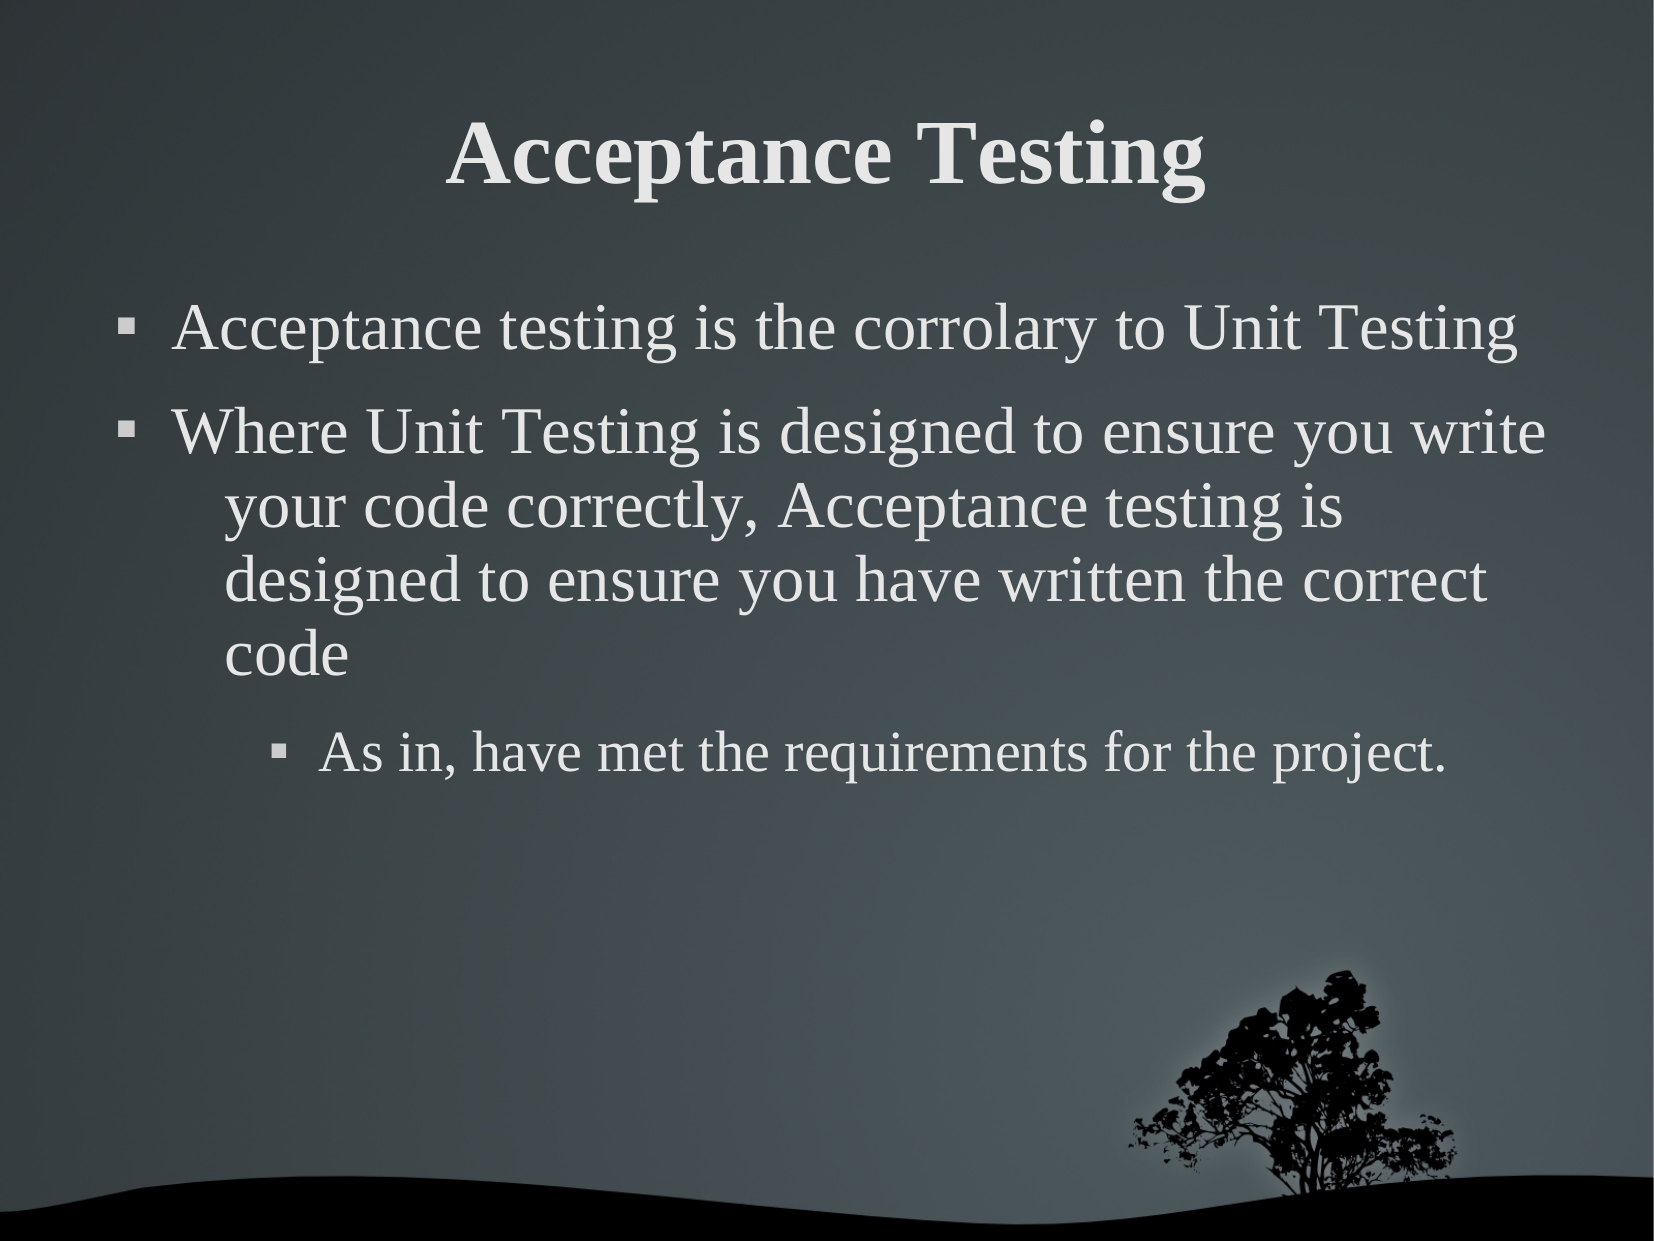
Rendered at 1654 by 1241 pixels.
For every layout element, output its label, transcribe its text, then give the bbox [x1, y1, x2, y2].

list Acceptance testing is the corrolary to Unit Testing Where Unit Testing is designed to ensure you write your code correctly, Acceptance testing is designed to ensure you have written the correct code As in, have met the requirements for the project. [82, 290, 1571, 1109]
picture [0, 0, 1654, 1241]
title Acceptance Testing [82, 49, 1571, 257]
